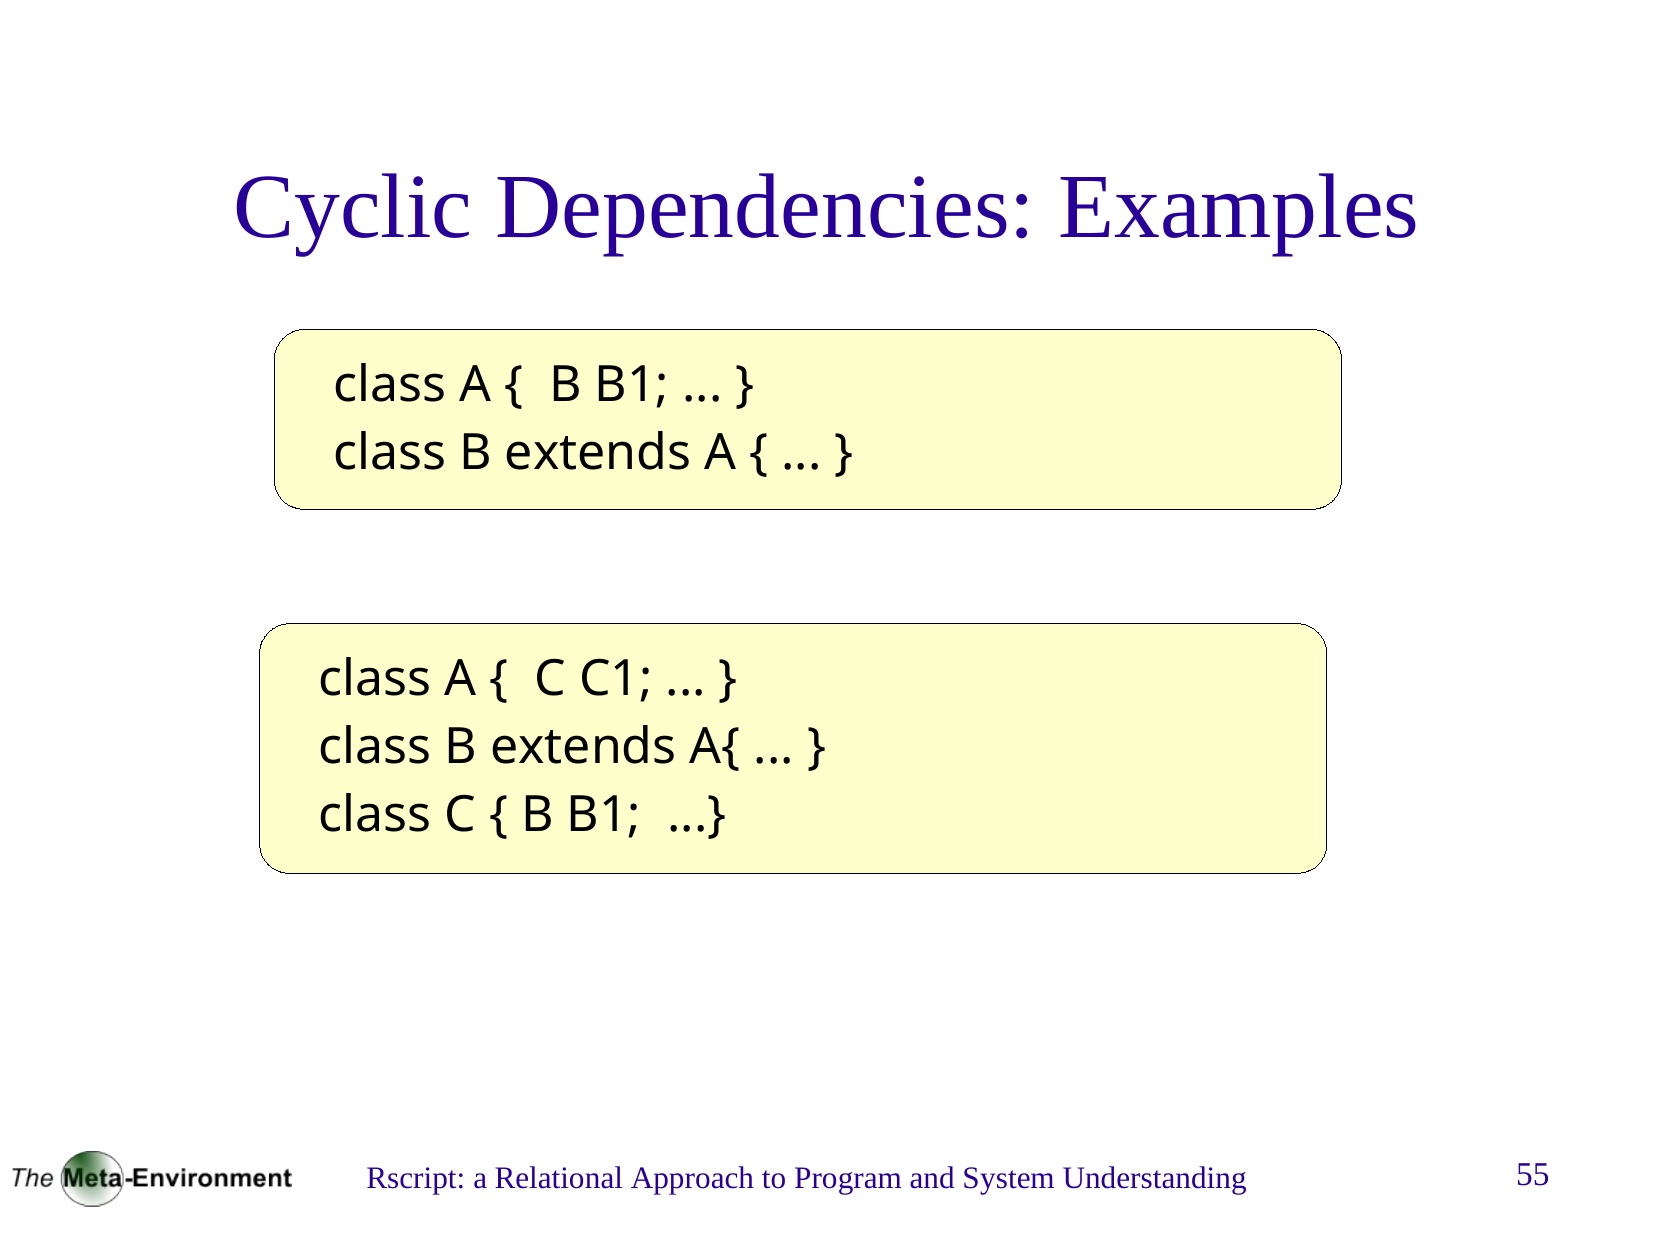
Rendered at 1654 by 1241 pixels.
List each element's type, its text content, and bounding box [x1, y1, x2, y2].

text_box [259, 623, 1327, 874]
text_box class A { C C1; ... } class B extends A{ ... } class C { B B1; ...} [318, 641, 1190, 991]
text_box class A { B B1; ... } class B extends A { ... } [333, 347, 1205, 623]
title Cyclic Dependencies: Examples [121, 102, 1534, 311]
text_box [274, 329, 1342, 510]
picture [12, 1151, 292, 1207]
